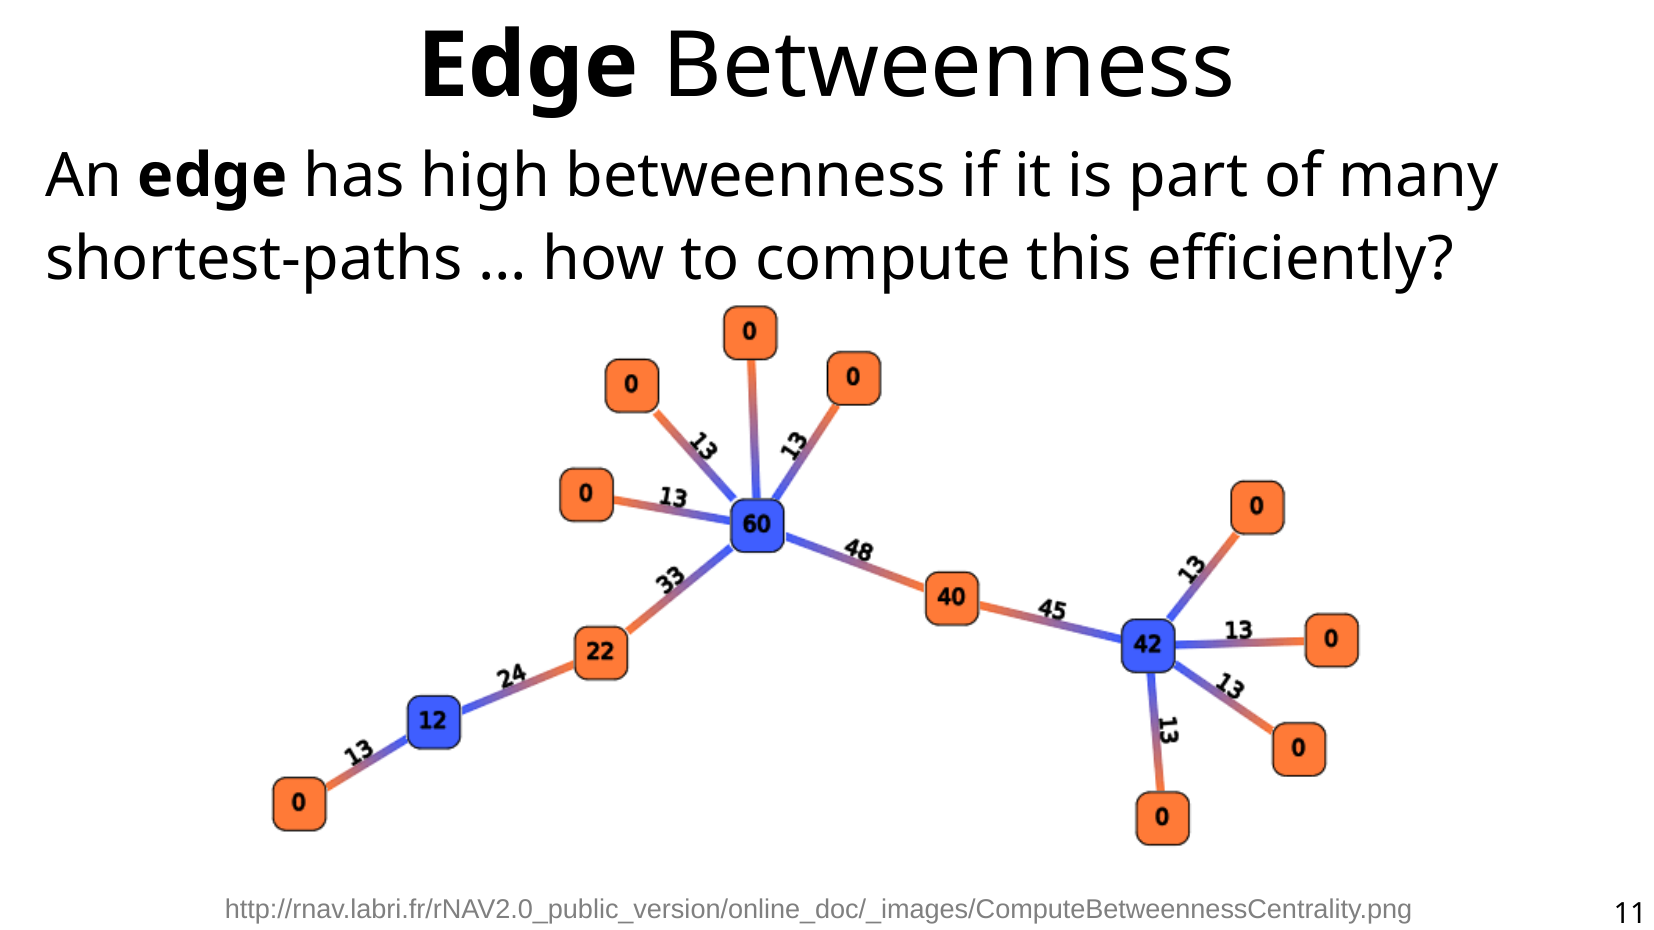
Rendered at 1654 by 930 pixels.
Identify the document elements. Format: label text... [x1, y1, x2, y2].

picture [234, 295, 1456, 866]
text_box http://rnav.labri.fr/rNAV2.0_public_version/online_doc/_images/ComputeBetweennessCentrality.png [210, 887, 1432, 930]
list An edge has high betweenness if it is part of many shortest-paths … how to compute this efficiently? [45, 130, 1621, 301]
title Edge Betweenness [82, 2, 1571, 120]
